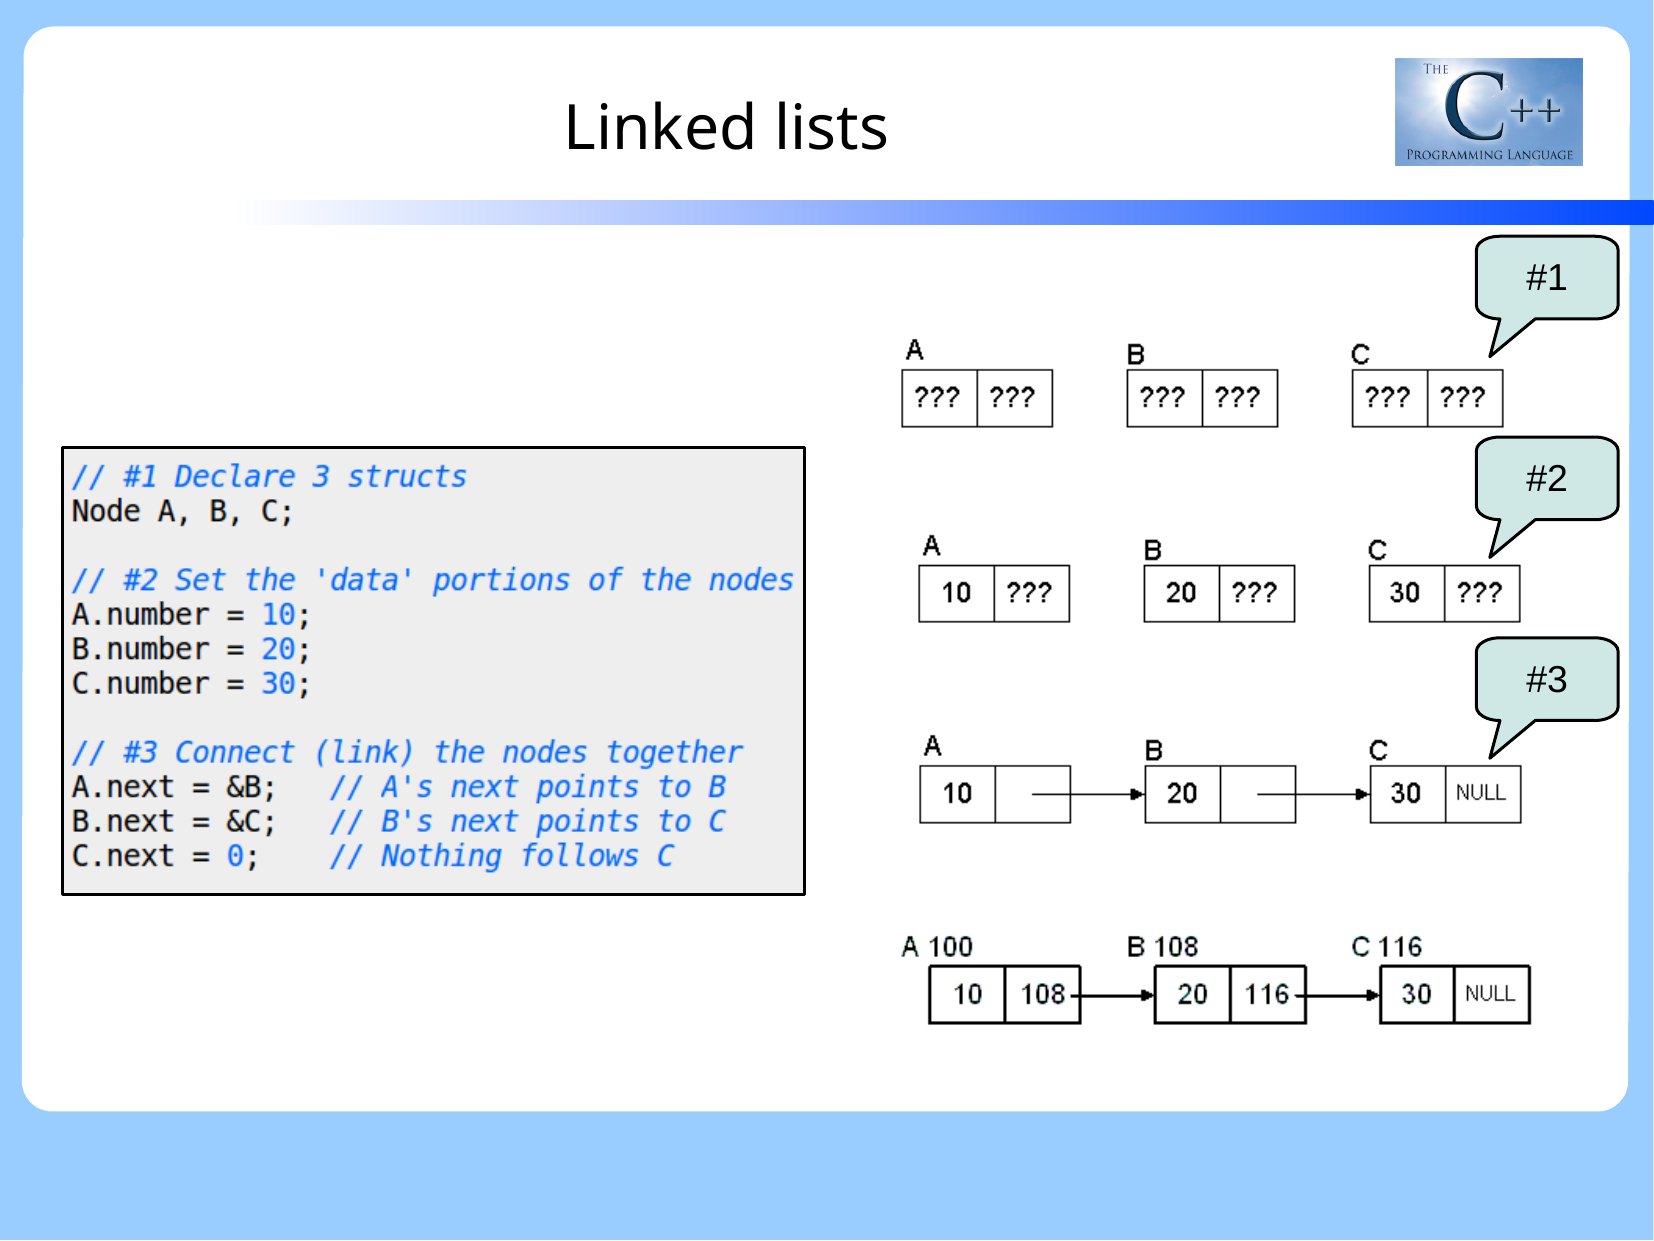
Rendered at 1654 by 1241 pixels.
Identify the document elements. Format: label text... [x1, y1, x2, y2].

picture [897, 330, 1507, 431]
picture [64, 448, 804, 893]
picture [894, 927, 1536, 1028]
picture [914, 526, 1524, 626]
picture [915, 726, 1525, 827]
text_box #3 [1476, 637, 1619, 759]
picture [1395, 58, 1583, 166]
title Linked lists [82, 49, 1371, 201]
text_box #1 [1476, 236, 1619, 357]
text_box #2 [1476, 437, 1619, 558]
